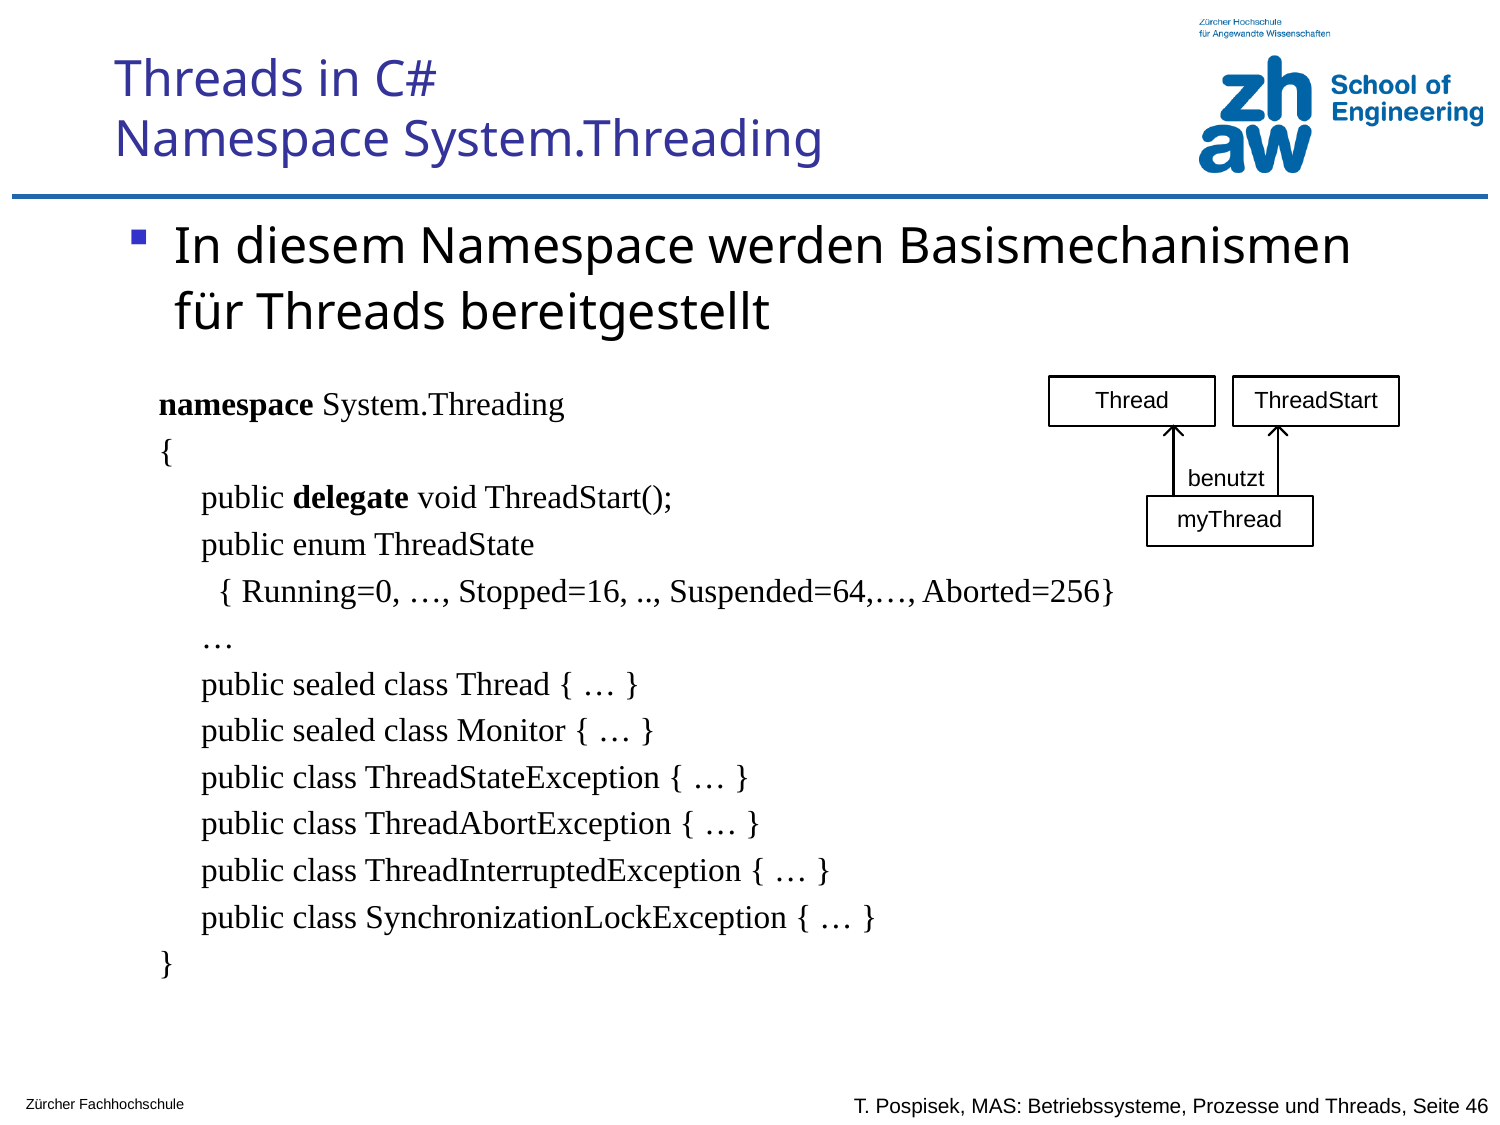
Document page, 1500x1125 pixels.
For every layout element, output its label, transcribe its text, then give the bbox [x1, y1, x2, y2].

text_box namespace System.Threading { public delegate void ThreadStart(); public enum ThreadState { Running=0, …, Stopped=16, .., Suspended=64,…, Aborted=256} … public sealed class Thread { … } public sealed class Monitor { … } public class ThreadStateException { … } public class ThreadAbortException { … } public class ThreadInterruptedException { … } public class SynchronizationLockException { … } } [112, 374, 1375, 1029]
picture [1015, 343, 1433, 579]
title Threads in C# Namespace System.Threading [99, 50, 1379, 163]
text_box In diesem Namespace werden Basismechanismen für Threads bereitgestellt [112, 199, 1375, 347]
picture [1199, 19, 1483, 173]
